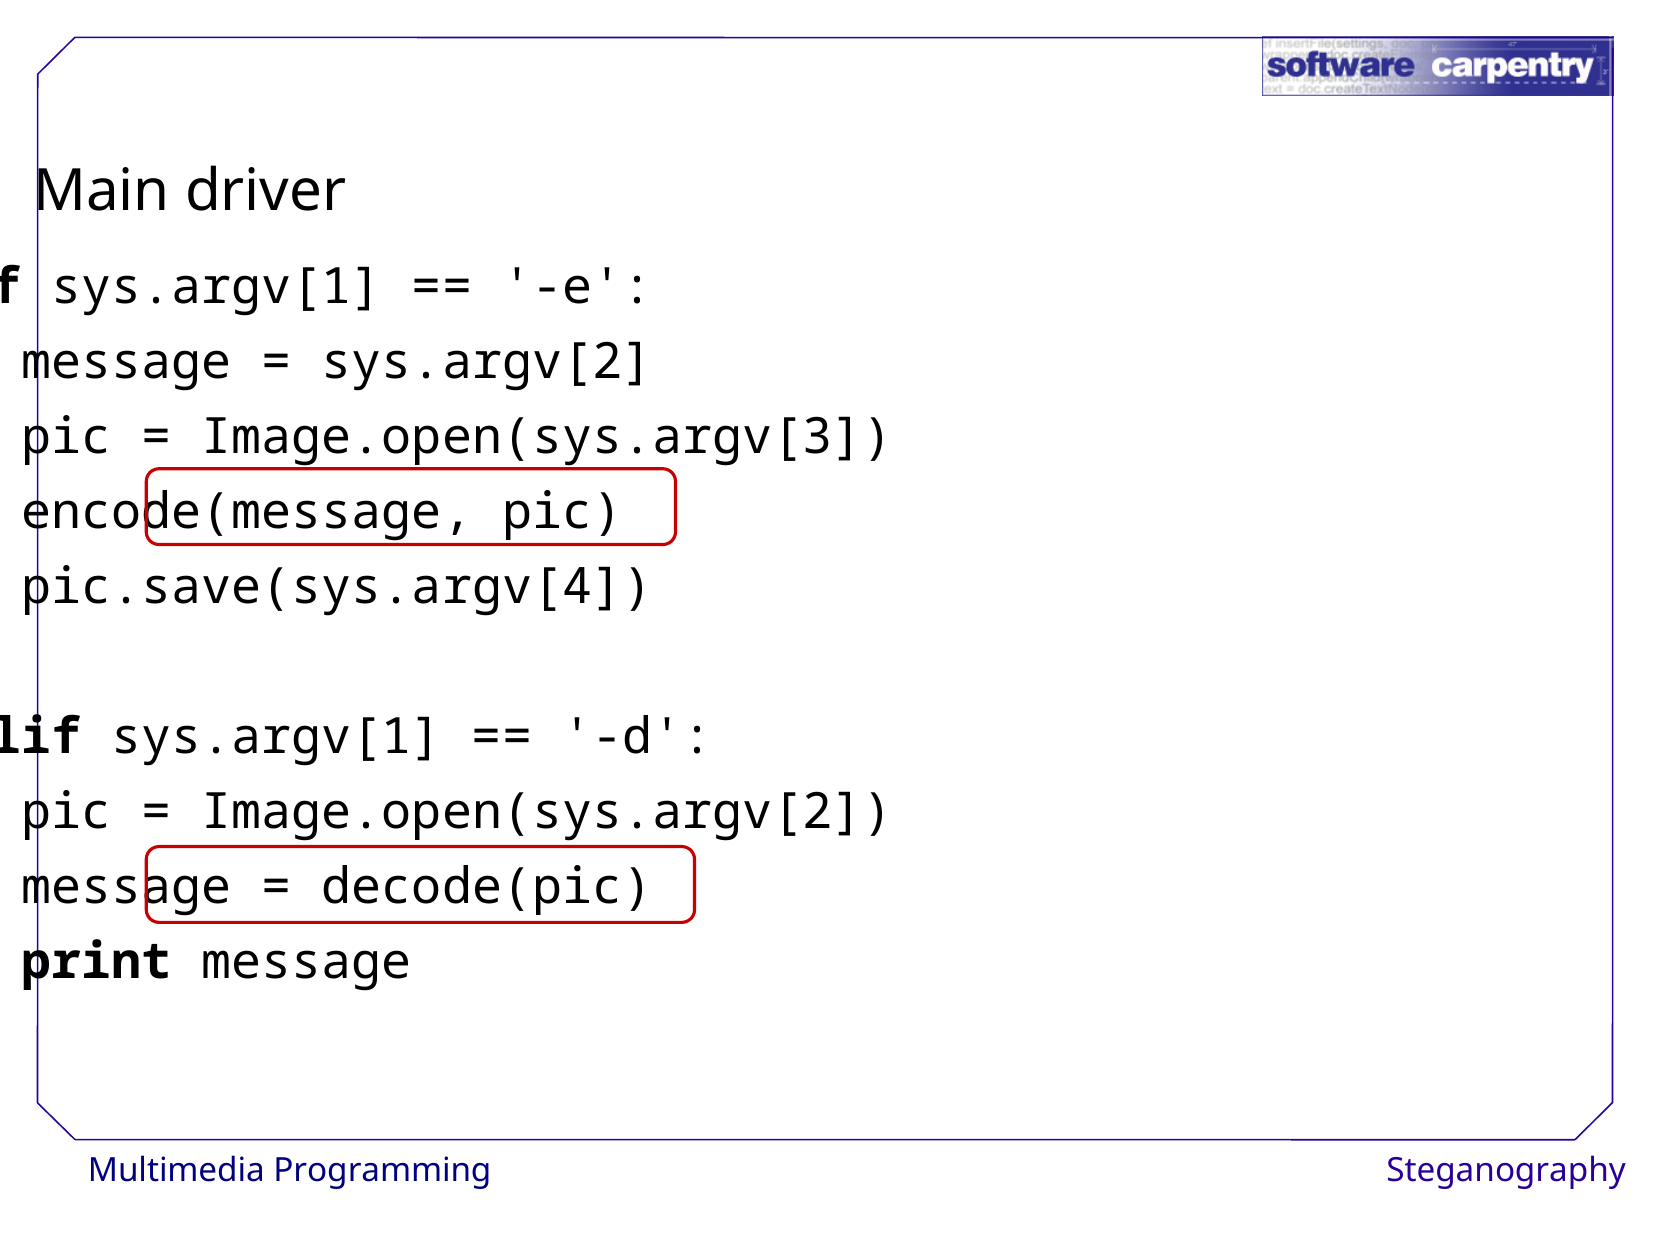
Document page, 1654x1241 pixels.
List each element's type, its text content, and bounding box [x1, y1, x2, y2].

text_box if sys.argv[1] == '-e': message = sys.argv[2] pic = Image.open(sys.argv[3]) encode(message, pic) pic.save(sys.argv[4]) elif sys.argv[1] == '-d': pic = Image.open(sys.argv[2]) message = decode(pic) print message [0, 230, 1057, 997]
picture [1262, 36, 1614, 96]
text_box Main driver [18, 109, 512, 230]
